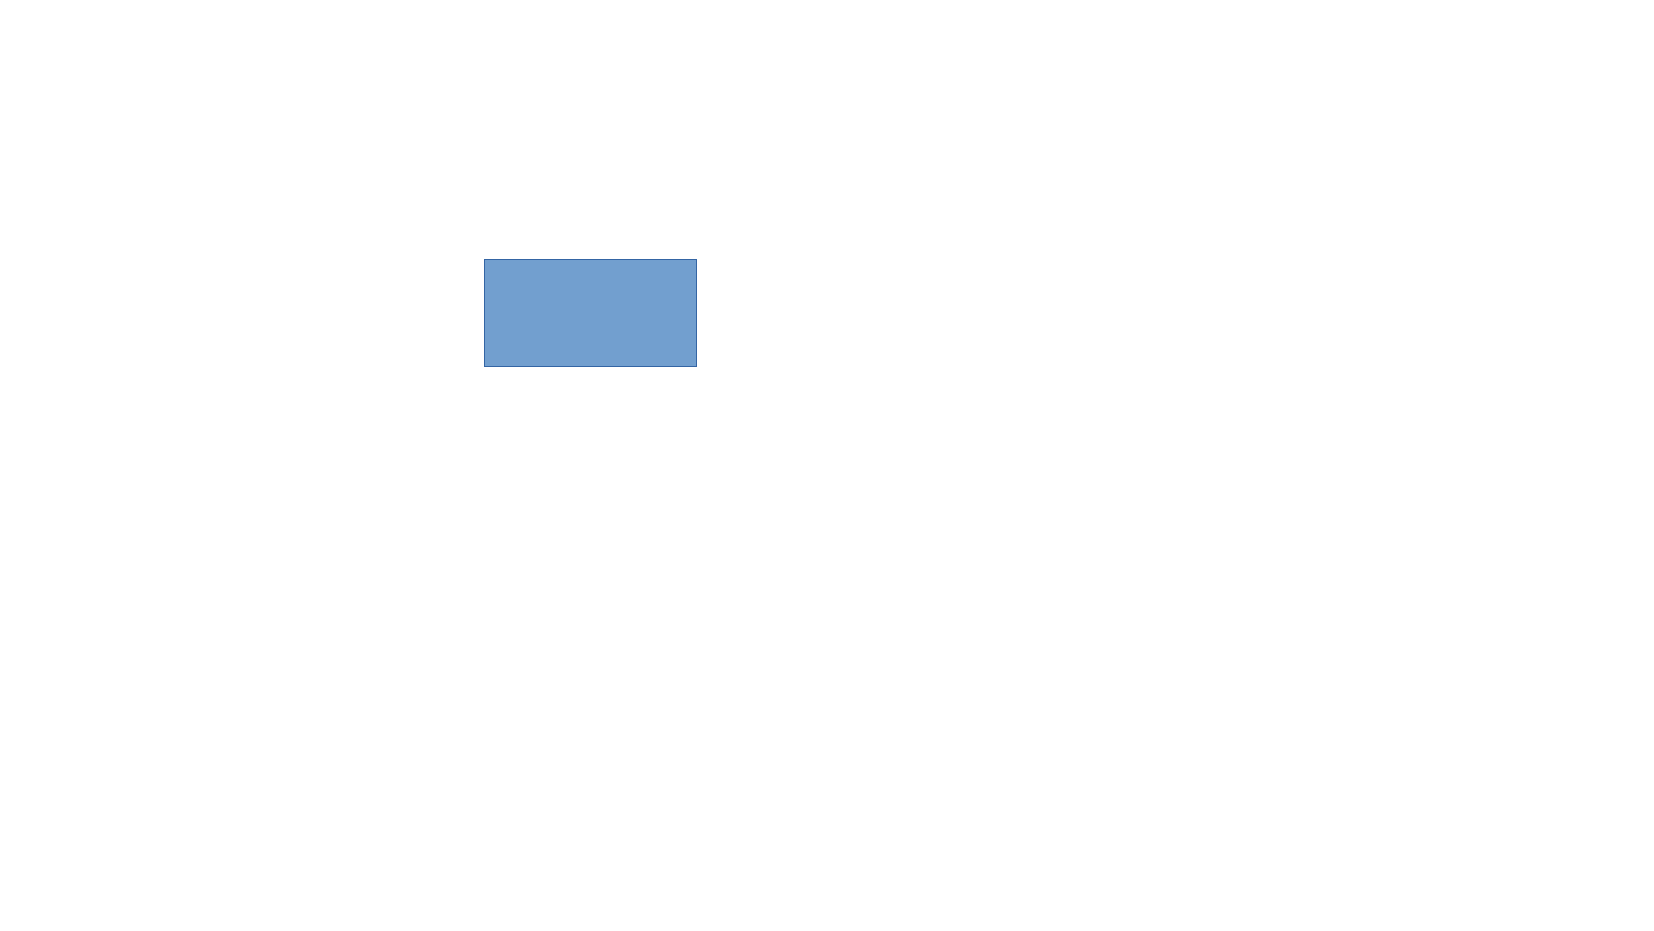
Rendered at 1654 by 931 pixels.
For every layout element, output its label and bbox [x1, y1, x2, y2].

text_box [484, 259, 697, 367]
